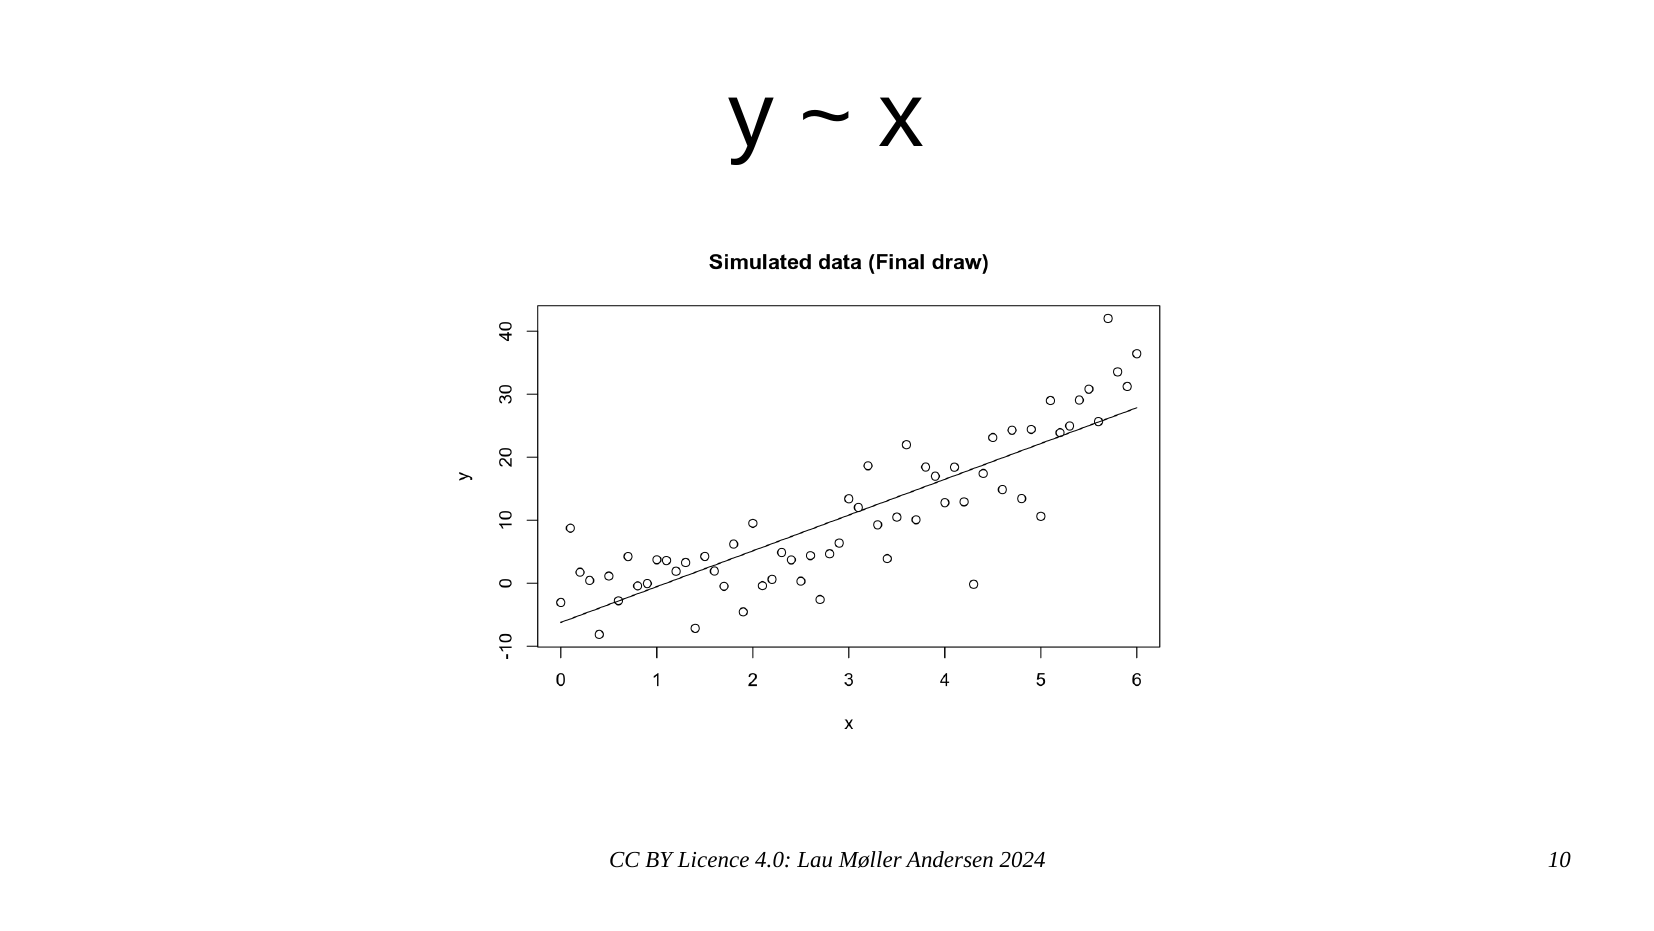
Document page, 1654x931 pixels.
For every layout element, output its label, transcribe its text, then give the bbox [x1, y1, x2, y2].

picture [449, 217, 1205, 758]
title y ~ x [82, 37, 1571, 193]
